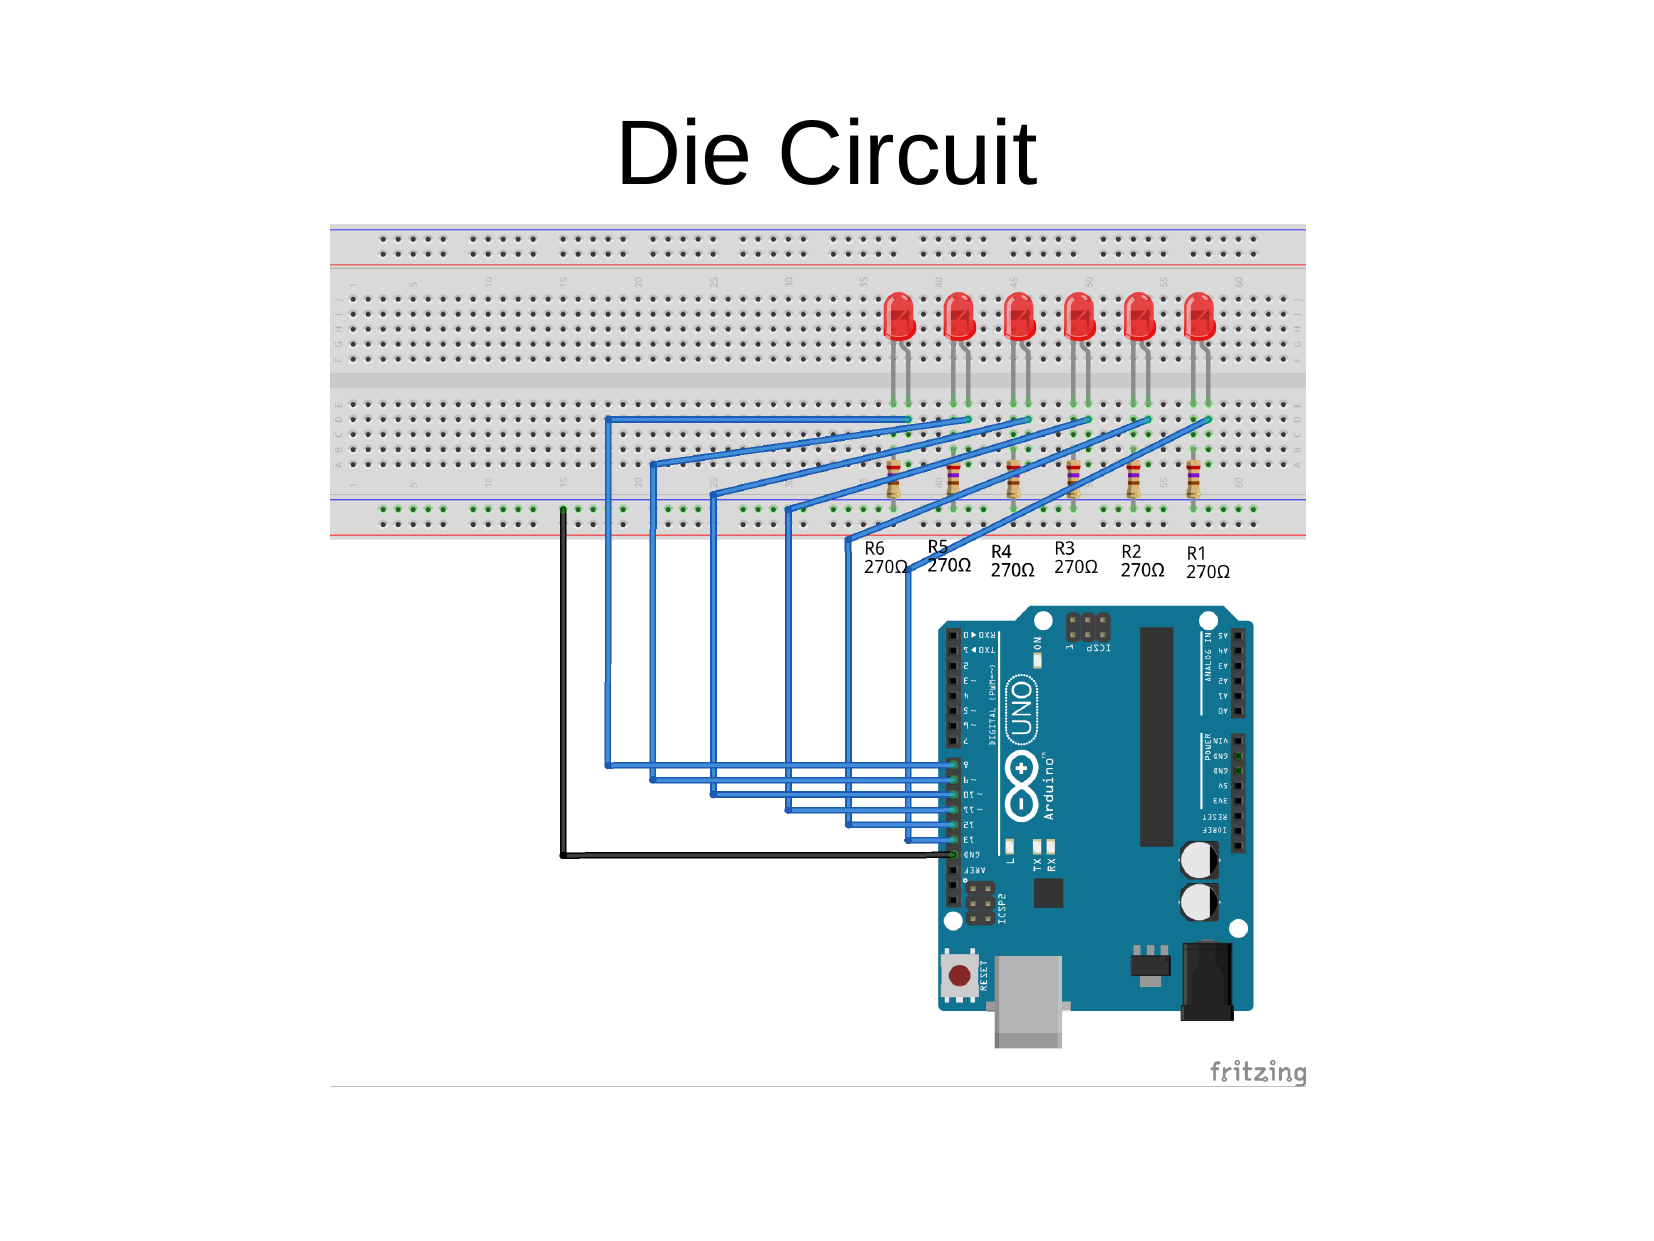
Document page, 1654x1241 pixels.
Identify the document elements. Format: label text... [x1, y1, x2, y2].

title Die Circuit [82, 49, 1571, 257]
picture [330, 224, 1306, 1087]
